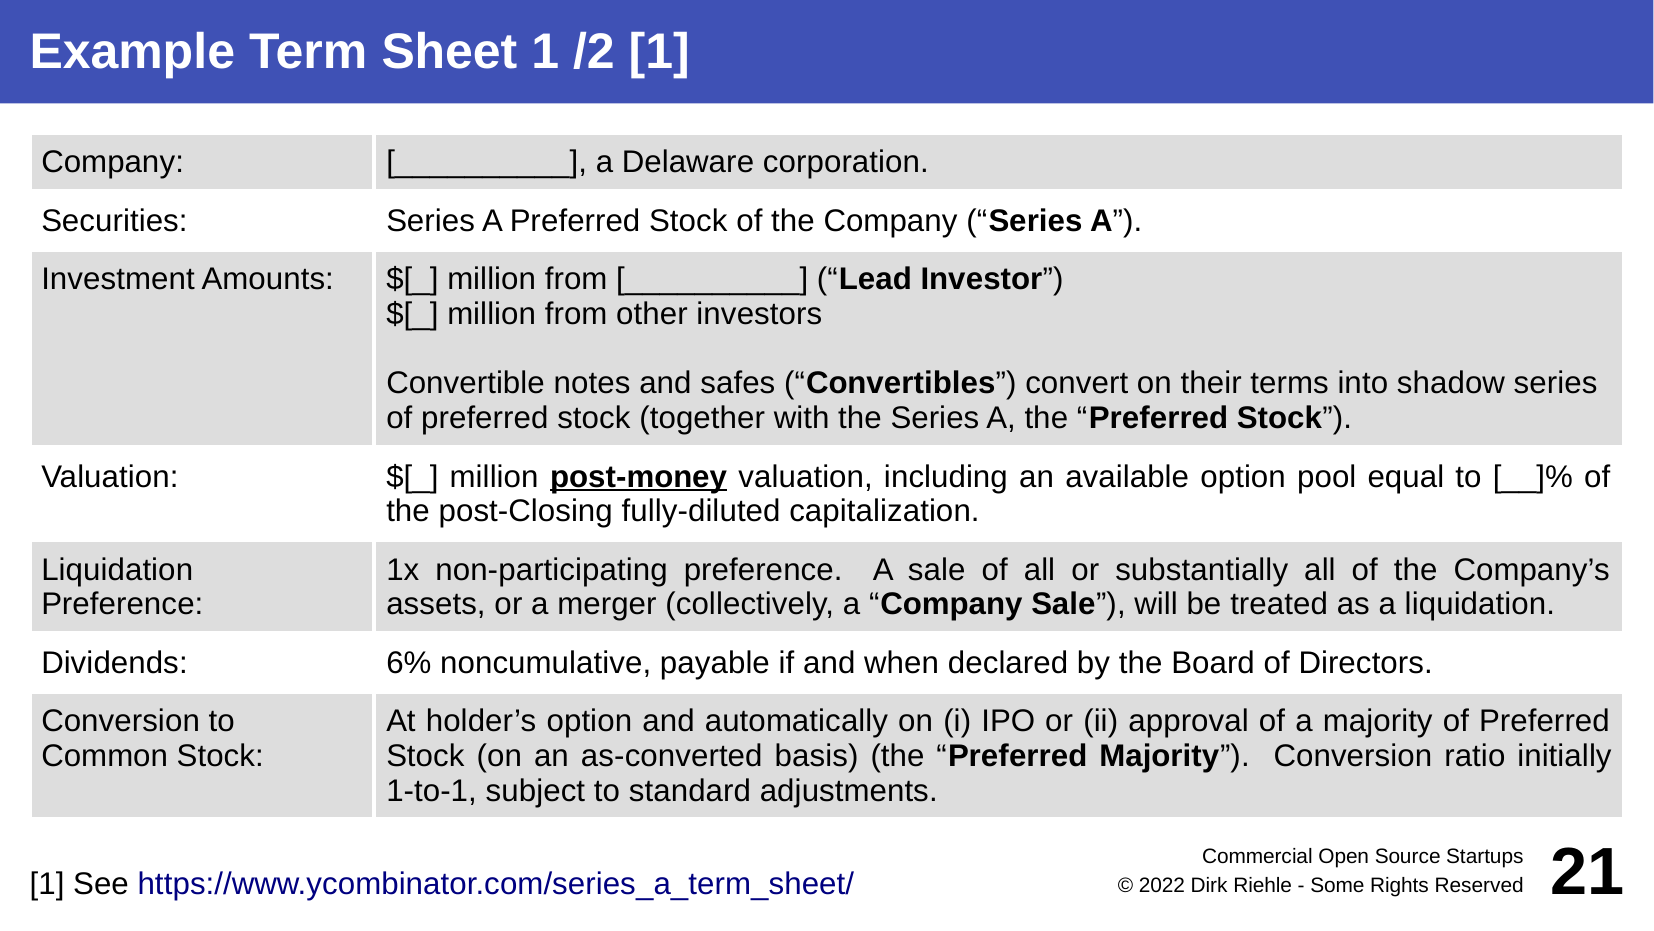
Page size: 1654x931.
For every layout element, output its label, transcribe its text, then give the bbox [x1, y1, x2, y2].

text_box [1] See https://www.ycombinator.com/series_a_term_sheet/ [0, 693, 1182, 931]
table_cell Valuation: [32, 449, 372, 538]
title Example Term Sheet 1 /2 [1] [0, 0, 1654, 104]
table_cell Investment Amounts: [32, 252, 372, 445]
table_cell Liquidation Preference: [32, 542, 372, 631]
table_cell Securities: [32, 193, 372, 248]
table_header Company: [32, 135, 372, 189]
table_cell Series A Preferred Stock of the Company (“Series A”). [376, 193, 1622, 248]
table_cell $[_] million post-money valuation, including an available option pool equal to [__]% of the post-Closing fully-diluted capitalization. [376, 449, 1622, 538]
table_cell 1x non-participating preference. A sale of all or substantially all of the Company’s assets, or a merger (collectively, a “Company Sale”), will be treated as a liquidation. [376, 542, 1622, 631]
table_header [__________], a Delaware corporation. [376, 135, 1622, 189]
table_cell Conversion to Common Stock: [32, 694, 372, 817]
table_cell 6% noncumulative, payable if and when declared by the Board of Directors. [376, 635, 1622, 690]
table_cell At holder’s option and automatically on (i) IPO or (ii) approval of a majority of Preferred Stock (on an as-converted basis) (the “Preferred Majority”). Conversion ratio initially 1-to-1, subject to standard adjustments. [376, 694, 1622, 817]
table_cell $[_] million from [__________] (“Lead Investor”) $[_] million from other investors Convertible notes and safes (“Convertibles”) convert on their terms into shadow series of preferred stock (together with the Series A, the “Preferred Stock”). [376, 252, 1622, 445]
table_cell Dividends: [32, 635, 372, 690]
